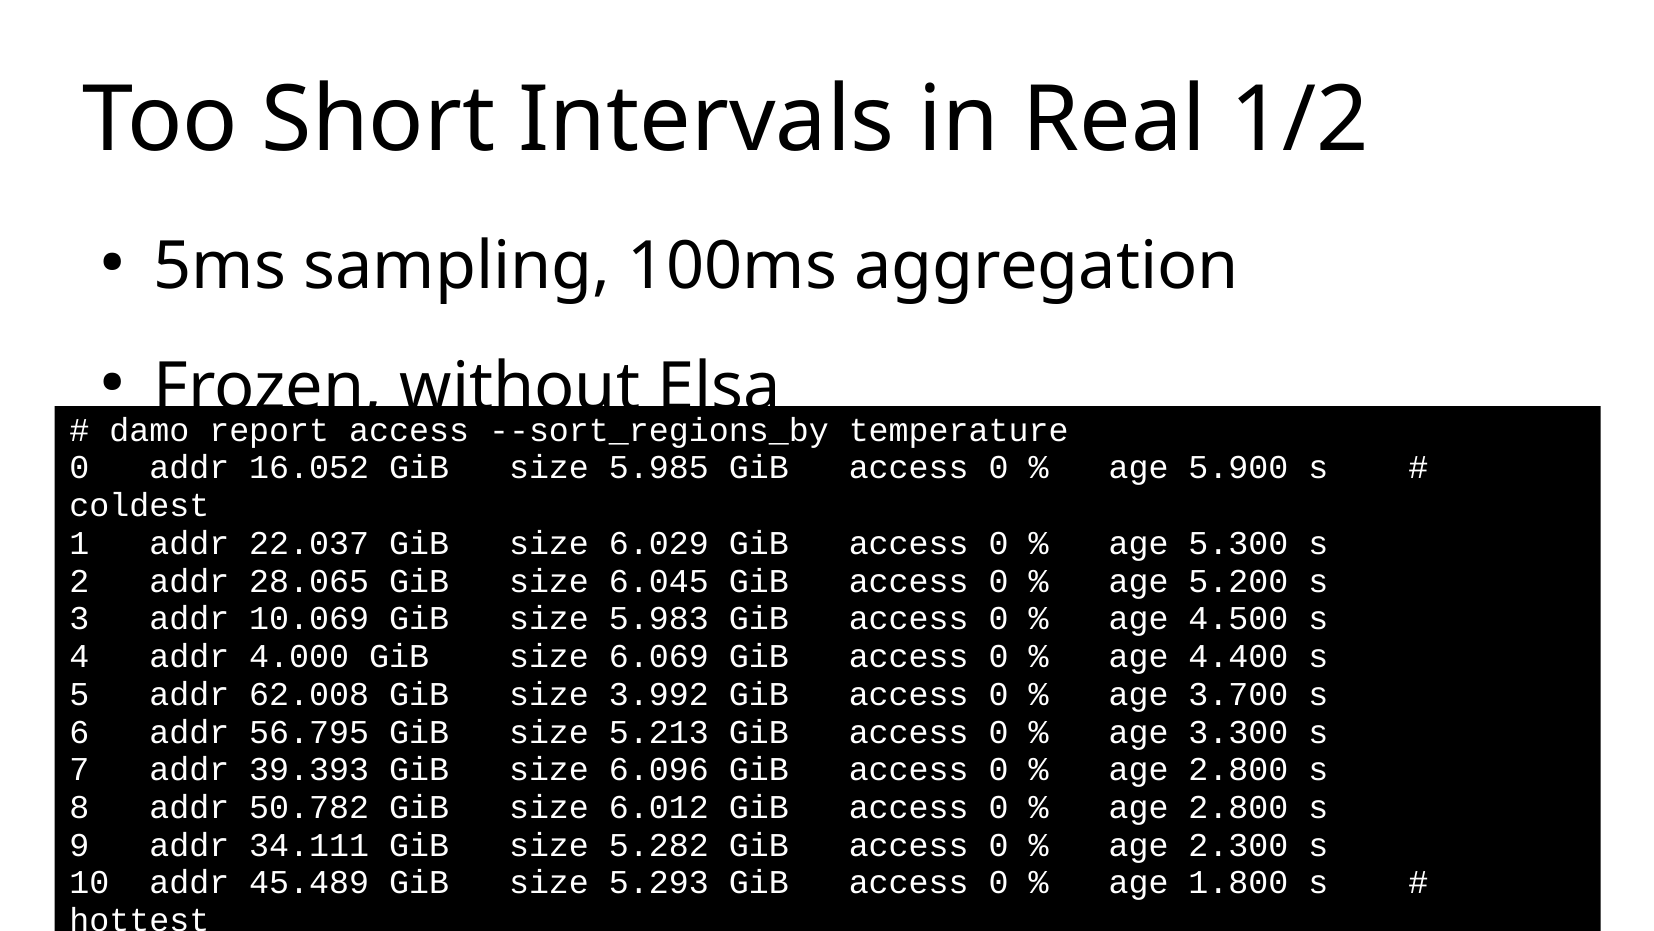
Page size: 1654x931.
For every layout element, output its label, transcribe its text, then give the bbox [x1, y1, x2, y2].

text_box # damo report access --sort_regions_by temperature 0 addr 16.052 GiB size 5.985 GiB access 0 % age 5.900 s # coldest 1 addr 22.037 GiB size 6.029 GiB access 0 % age 5.300 s 2 addr 28.065 GiB size 6.045 GiB access 0 % age 5.200 s 3 addr 10.069 GiB size 5.983 GiB access 0 % age 4.500 s 4 addr 4.000 GiB size 6.069 GiB access 0 % age 4.400 s 5 addr 62.008 GiB size 3.992 GiB access 0 % age 3.700 s 6 addr 56.795 GiB size 5.213 GiB access 0 % age 3.300 s 7 addr 39.393 GiB size 6.096 GiB access 0 % age 2.800 s 8 addr 50.782 GiB size 6.012 GiB access 0 % age 2.800 s 9 addr 34.111 GiB size 5.282 GiB access 0 % age 2.300 s 10 addr 45.489 GiB size 5.293 GiB access 0 % age 1.800 s # hottest total size: 62.000 GiB [54, 406, 1601, 912]
title Too Short Intervals in Real 1/2 [82, 37, 1571, 193]
list 5ms sampling, 100ms aggregation Frozen, without Elsa [82, 217, 1571, 406]
